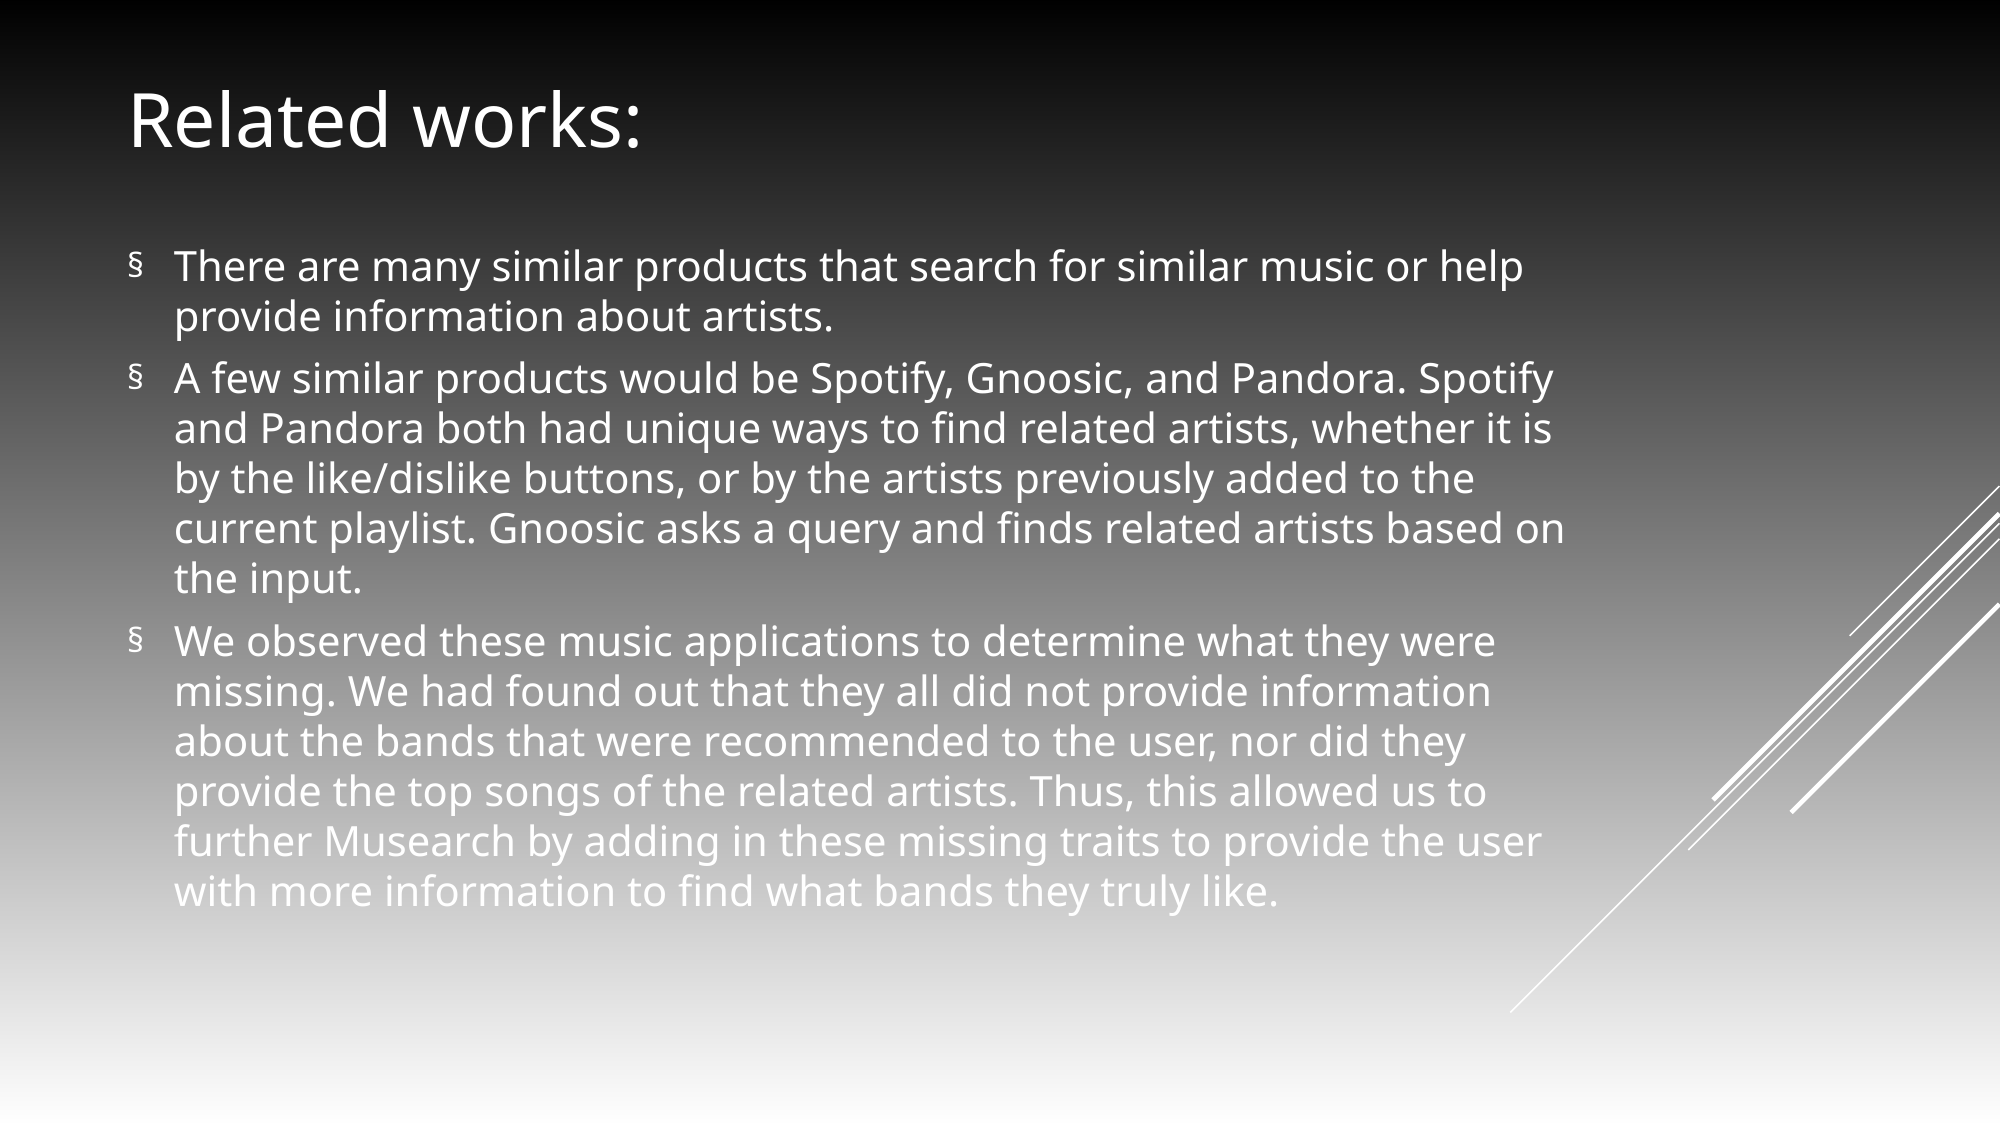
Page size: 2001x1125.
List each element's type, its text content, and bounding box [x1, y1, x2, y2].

title Related works: [112, 65, 1595, 232]
list There are many similar products that search for similar music or help provide information about artists. A few similar products would be Spotify, Gnoosic, and Pandora. Spotify and Pandora both had unique ways to find related artists, whether it is by the like/dislike buttons, or by the artists previously added to the current playlist. Gnoosic asks a query and finds related artists based on the input. We observed these music applications to determine what they were missing. We had found out that they all did not provide information about the bands that were recommended to the user, nor did they provide the top songs of the related artists. Thus, this allowed us to further Musearch by adding in these missing traits to provide the user with more information to find what bands they truly like. [112, 232, 1595, 826]
